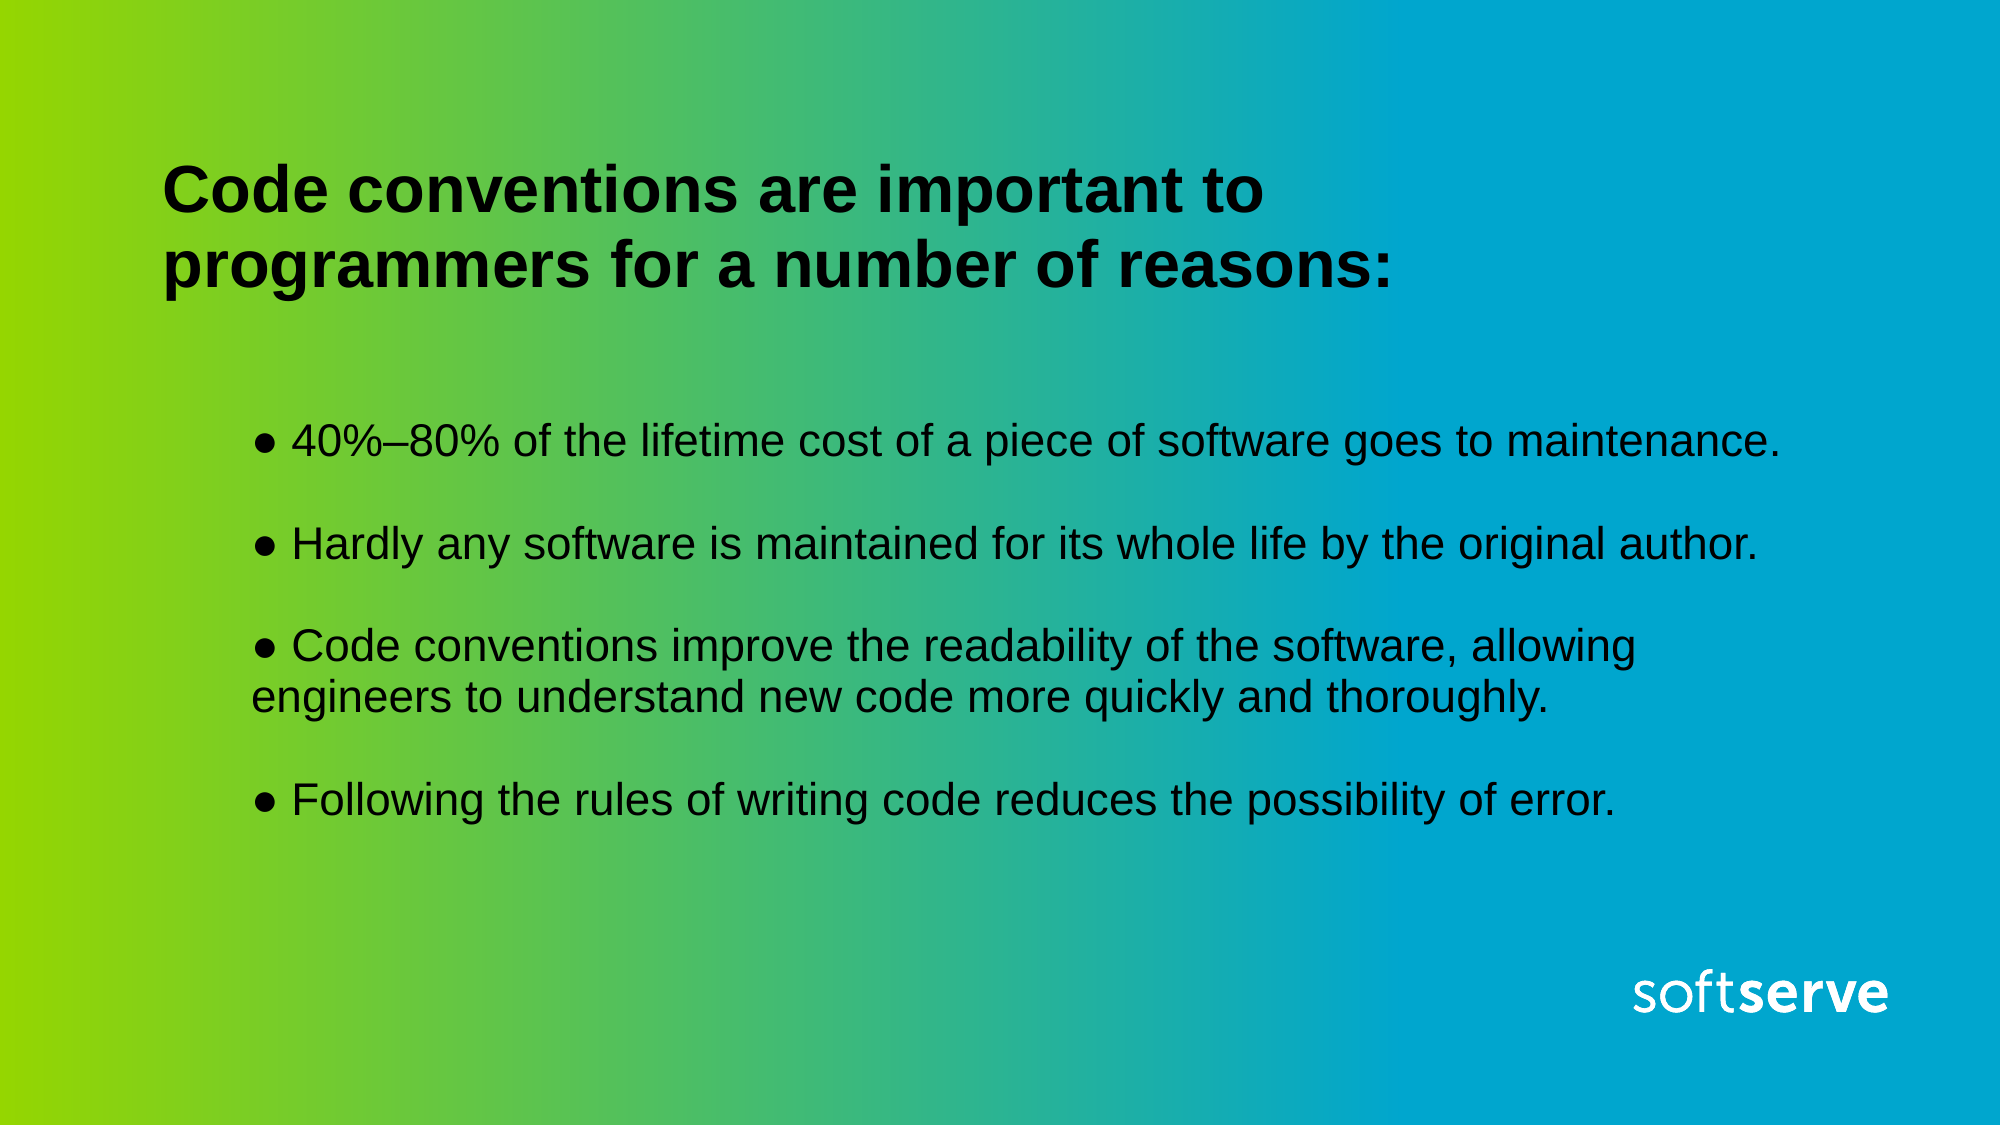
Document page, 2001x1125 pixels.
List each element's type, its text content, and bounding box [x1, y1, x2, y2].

text_box ● 40%–80% of the lifetime cost of a piece of software goes to maintenance. ● Hardly any software is maintained for its whole life by the original author. ● Code conventions improve the readability of the software, allowing engineers to understand new code more quickly and thoroughly. ● Following the rules of writing code reduces the possibility of error. [236, 407, 1861, 857]
text_box Code conventions are important to programmers for a number of reasons: [147, 144, 1565, 384]
